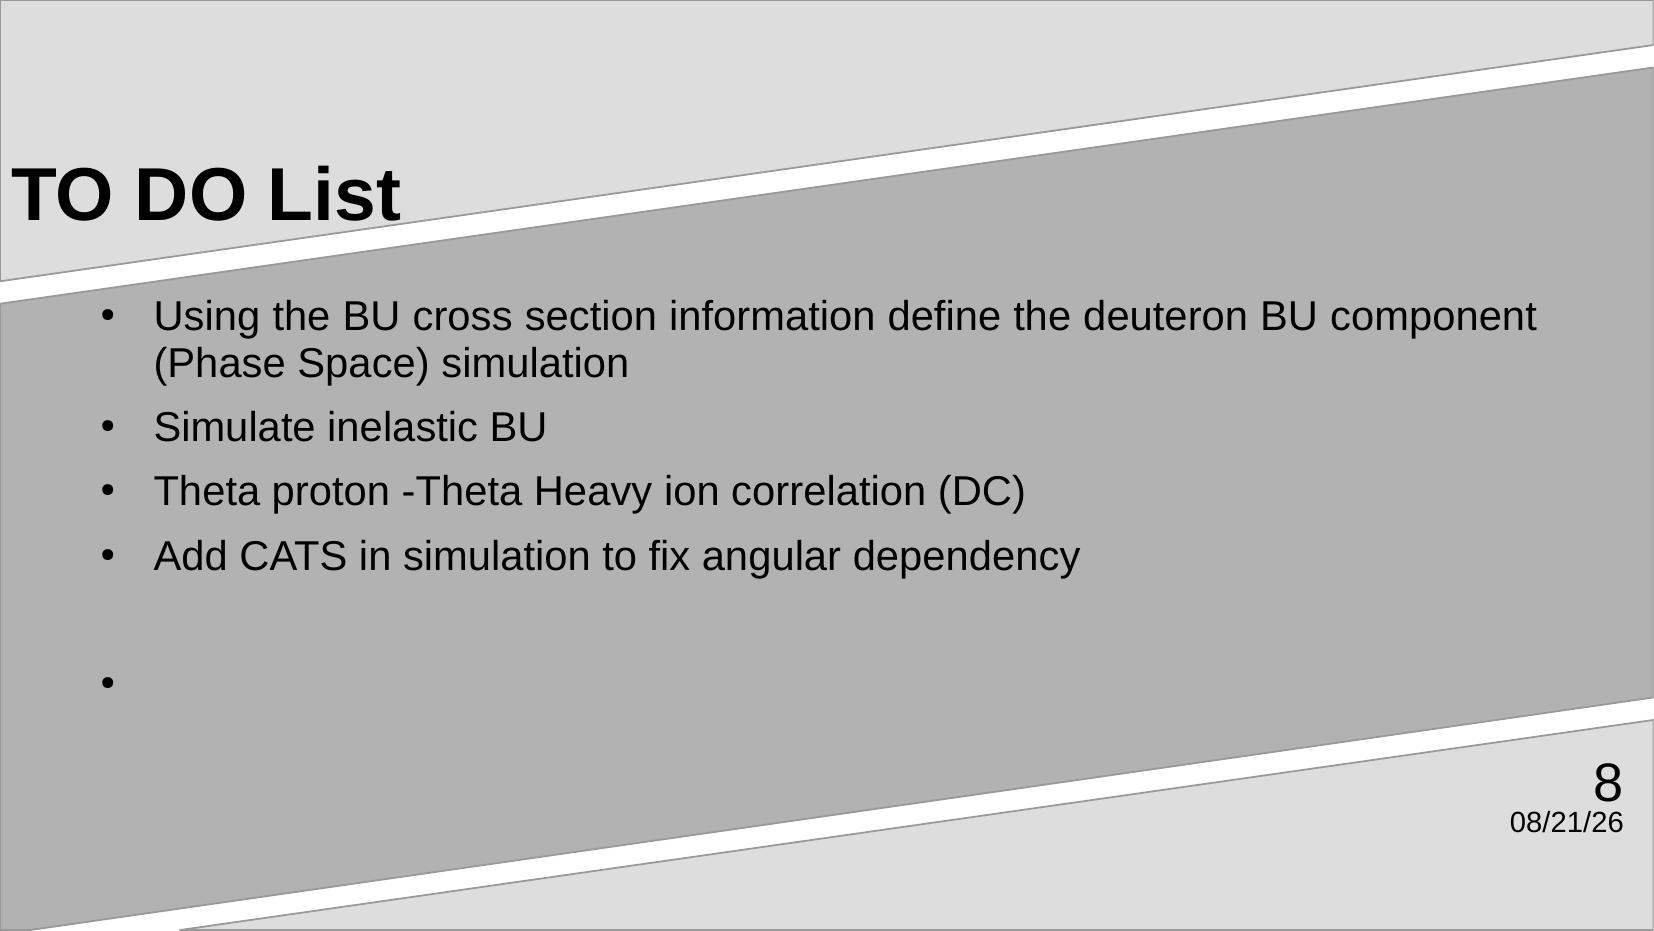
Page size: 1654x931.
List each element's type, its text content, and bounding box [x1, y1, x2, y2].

list Using the BU cross section information define the deuteron BU component (Phase Space) simulation Simulate inelastic BU Theta proton -Theta Heavy ion correlation (DC) Add CATS in simulation to fix angular dependency [82, 292, 1538, 833]
title TO DO List [11, 116, 1489, 274]
